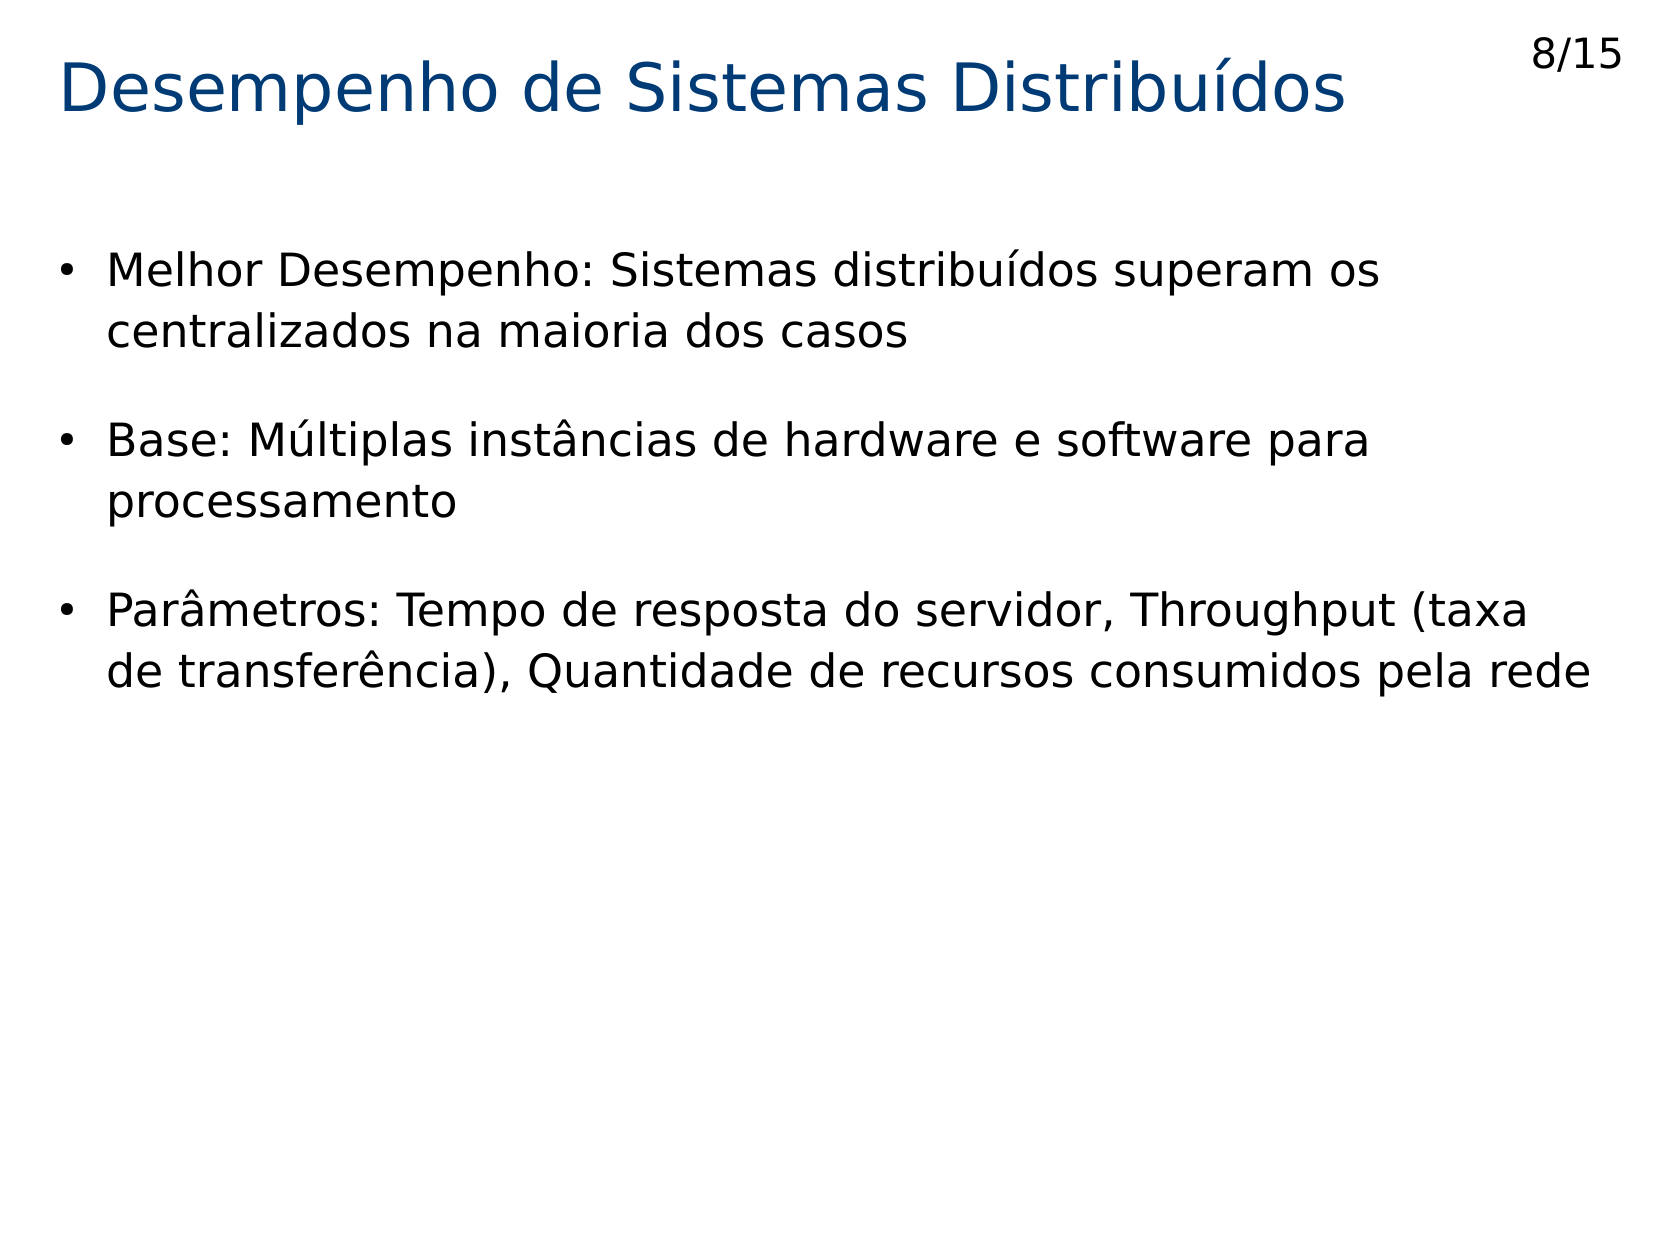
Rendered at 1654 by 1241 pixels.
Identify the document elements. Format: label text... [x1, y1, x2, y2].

list Melhor Desempenho: Sistemas distribuídos superam os centralizados na maioria dos casos Base: Múltiplas instâncias de hardware e software para processamento Parâmetros: Tempo de resposta do servidor, Throughput (taxa de transferência), Quantidade de recursos consumidos pela rede [59, 236, 1595, 1211]
title Desempenho de Sistemas Distribuídos [59, 29, 1506, 148]
